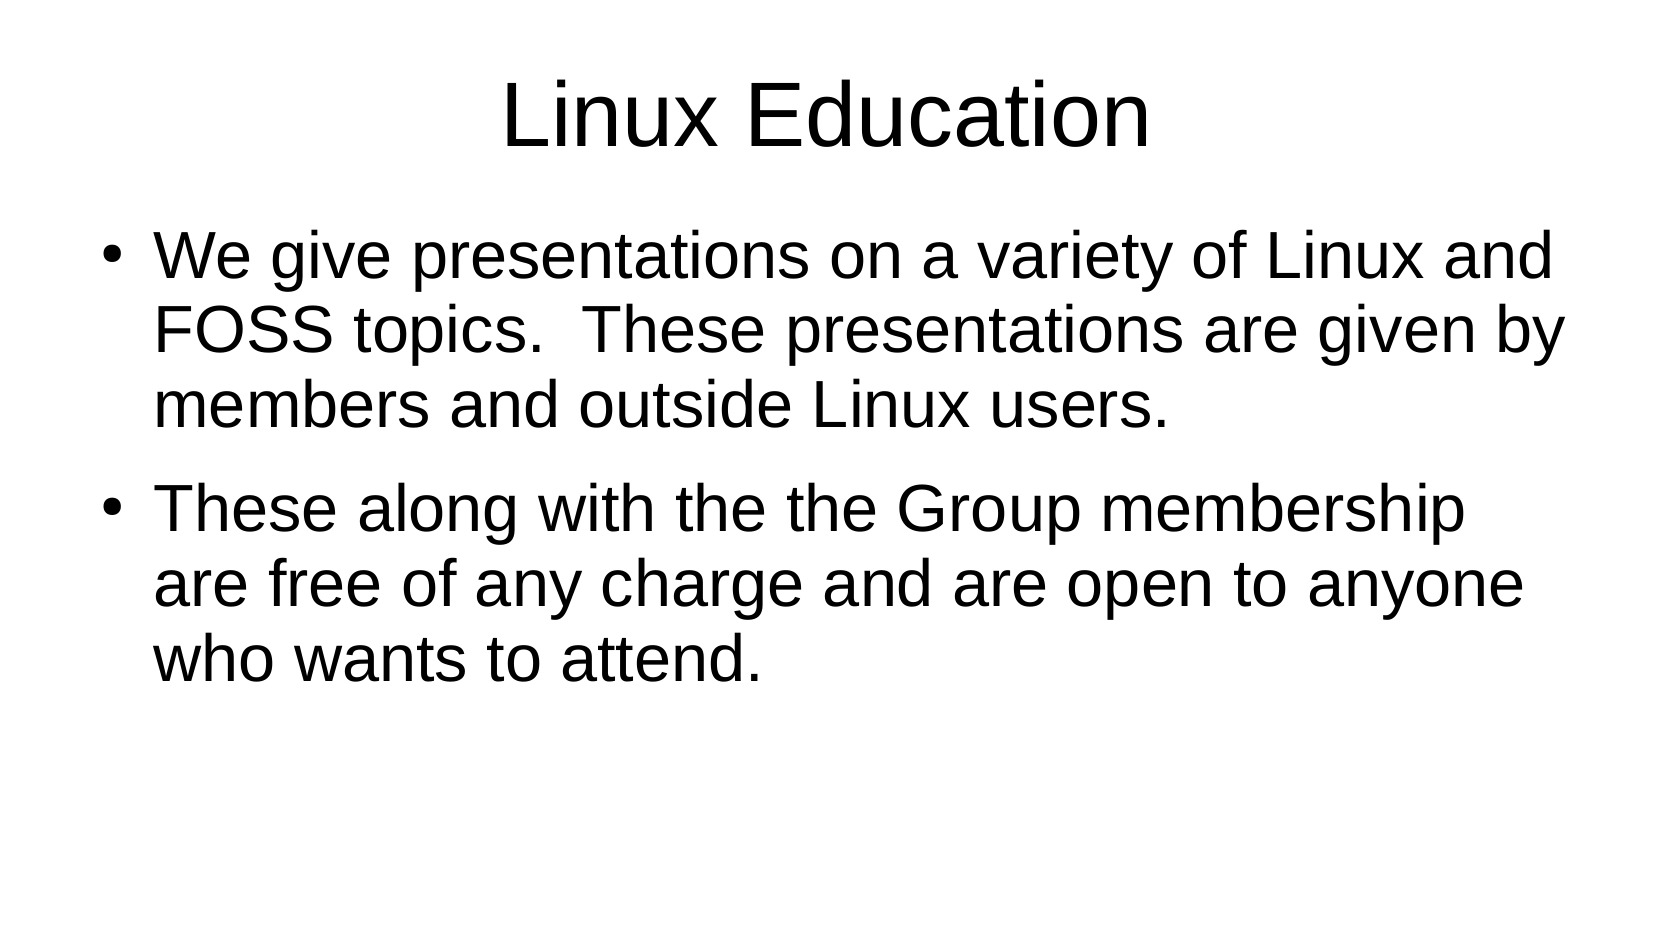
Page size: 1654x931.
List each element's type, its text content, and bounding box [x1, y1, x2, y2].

list We give presentations on a variety of Linux and FOSS topics. These presentations are given by members and outside Linux users. These along with the the Group membership are free of any charge and are open to anyone who wants to attend. [82, 217, 1571, 758]
title Linux Education [82, 37, 1571, 193]
